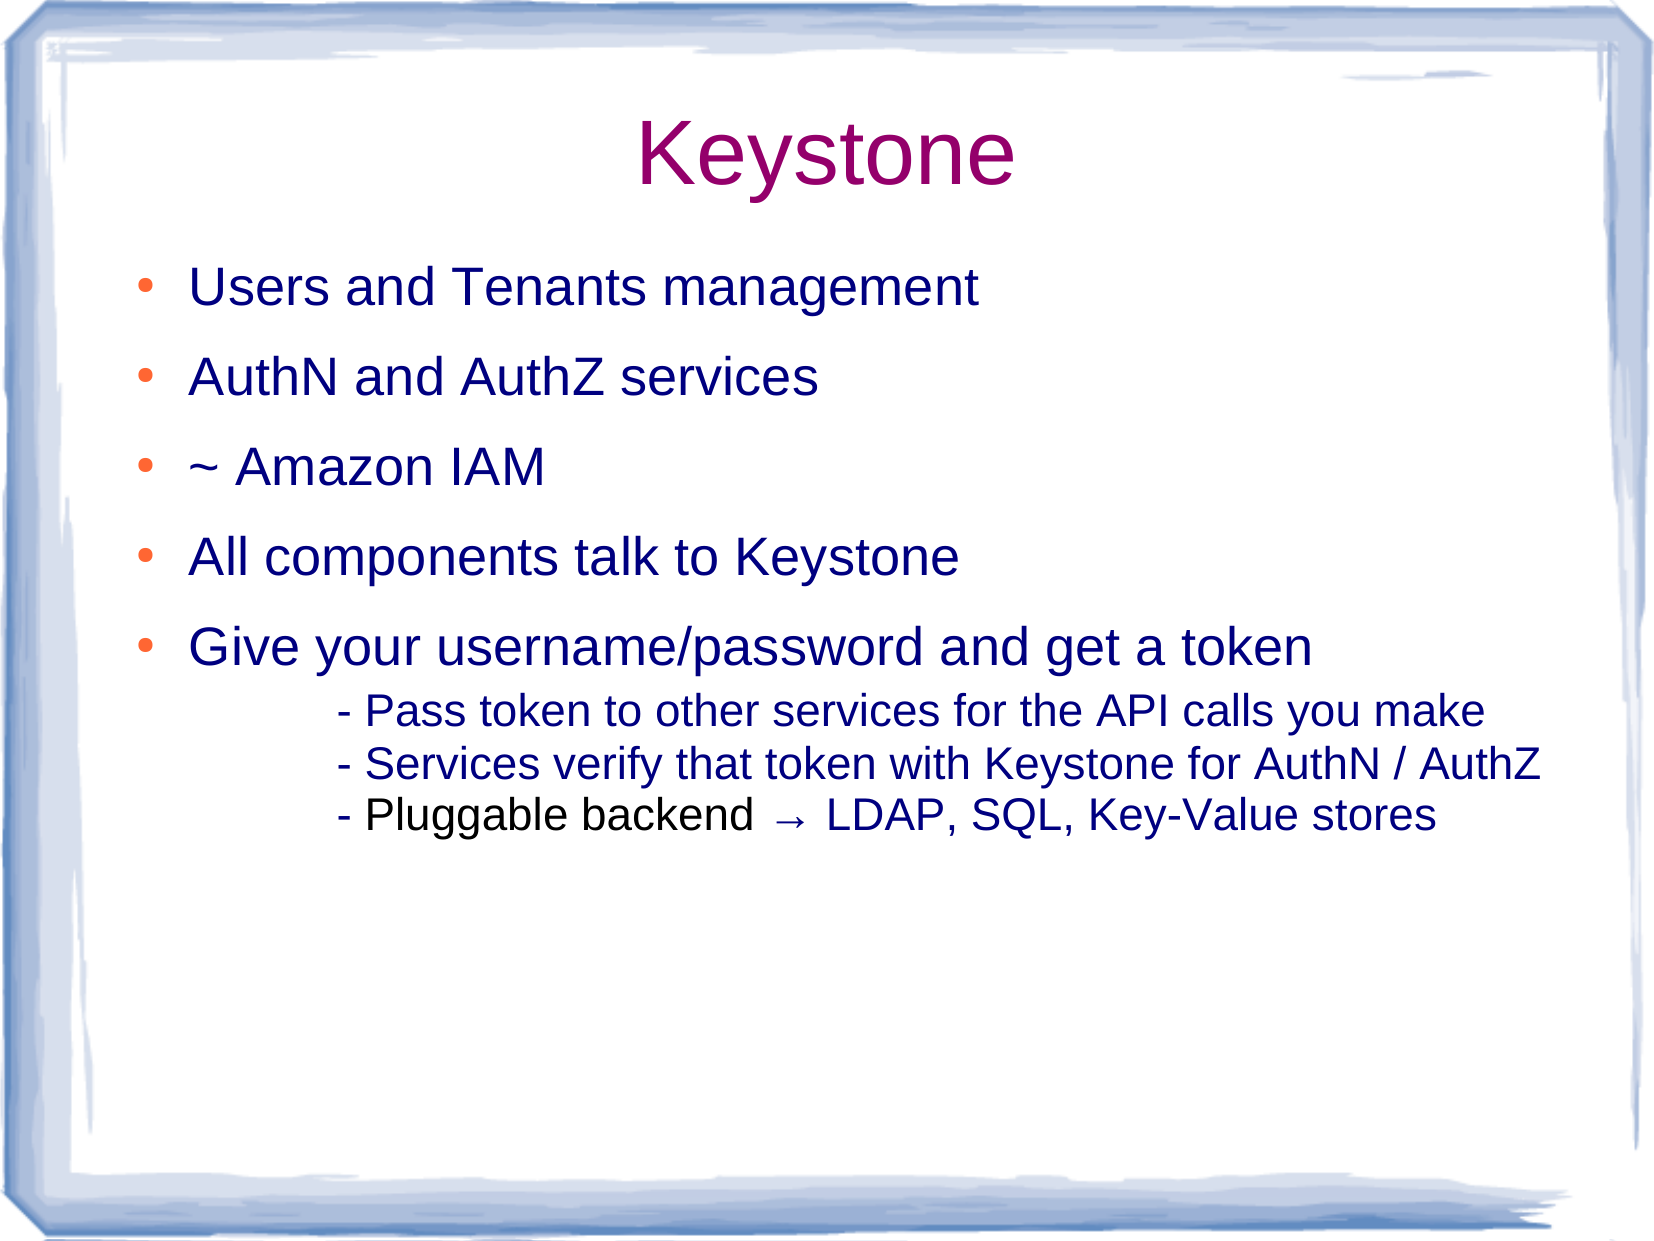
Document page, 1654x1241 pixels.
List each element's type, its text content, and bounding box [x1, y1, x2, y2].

list Users and Tenants management AuthN and AuthZ services ~ Amazon IAM All components talk to Keystone Give your username/password and get a token - Pass token to other services for the API calls you make - Services verify that token with Keystone for AuthN / AuthZ - Pluggable backend → LDAP, SQL, Key-Value stores [118, 256, 1571, 1045]
picture [0, 0, 1654, 1241]
title Keystone [82, 49, 1571, 257]
